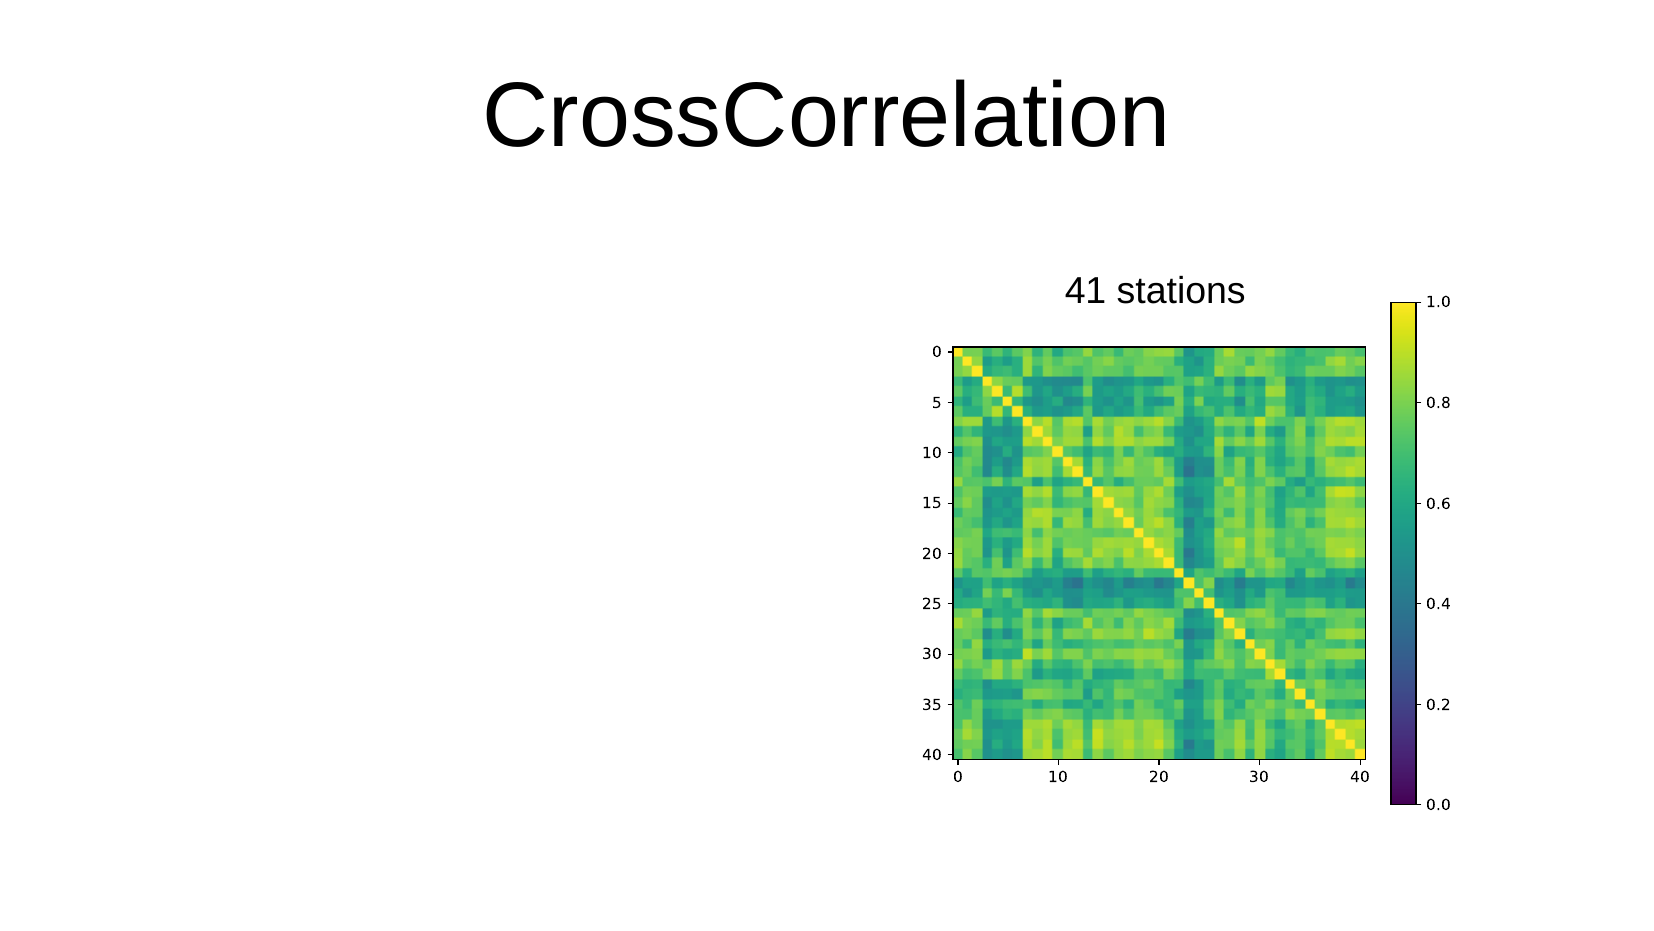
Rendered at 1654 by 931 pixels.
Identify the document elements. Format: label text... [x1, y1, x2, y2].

picture [911, 285, 1463, 826]
text_box 41 stations [1050, 262, 1276, 329]
title CrossCorrelation [82, 37, 1571, 193]
